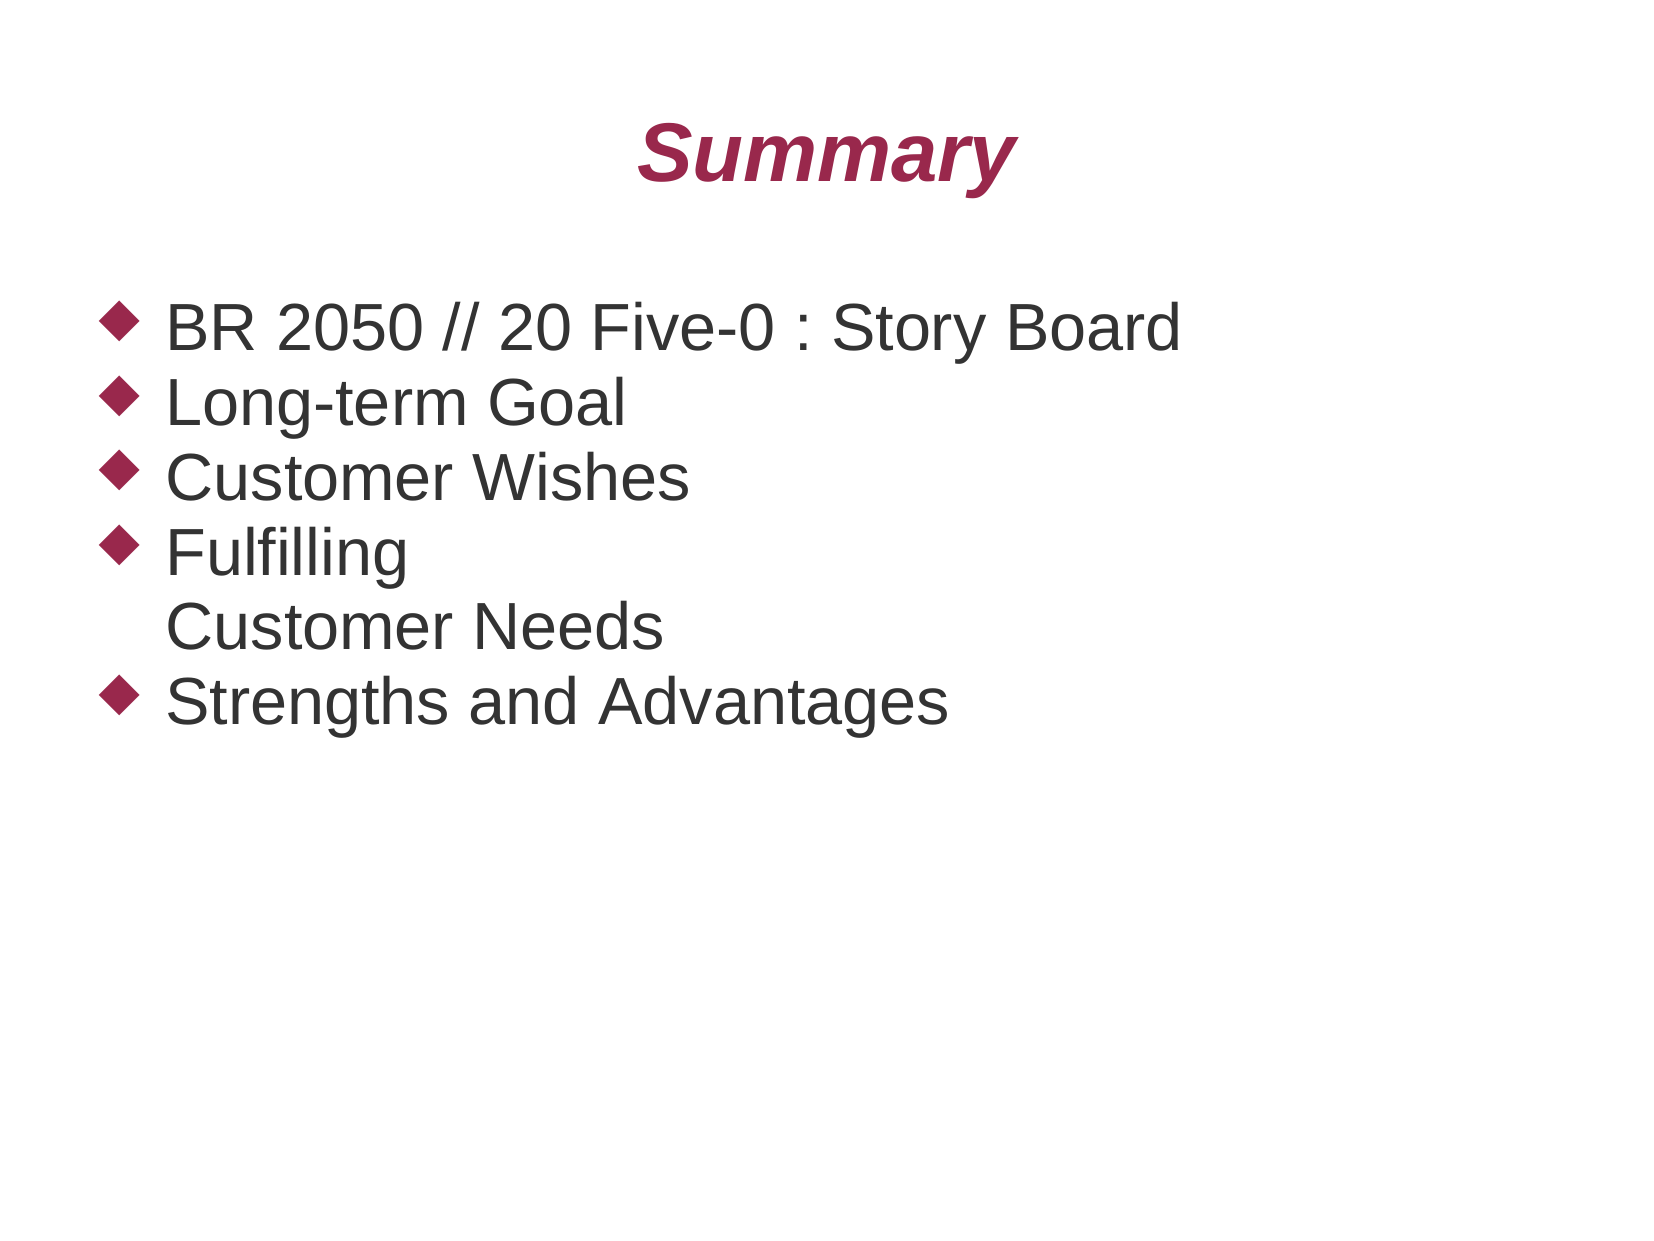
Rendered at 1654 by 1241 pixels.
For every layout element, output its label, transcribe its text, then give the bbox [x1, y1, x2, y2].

title Summary [82, 49, 1571, 257]
list BR 2050 // 20 Five-0 : Story Board Long-term Goal Customer Wishes Fulfilling Customer Needs Strengths and Advantages [82, 290, 1571, 1109]
